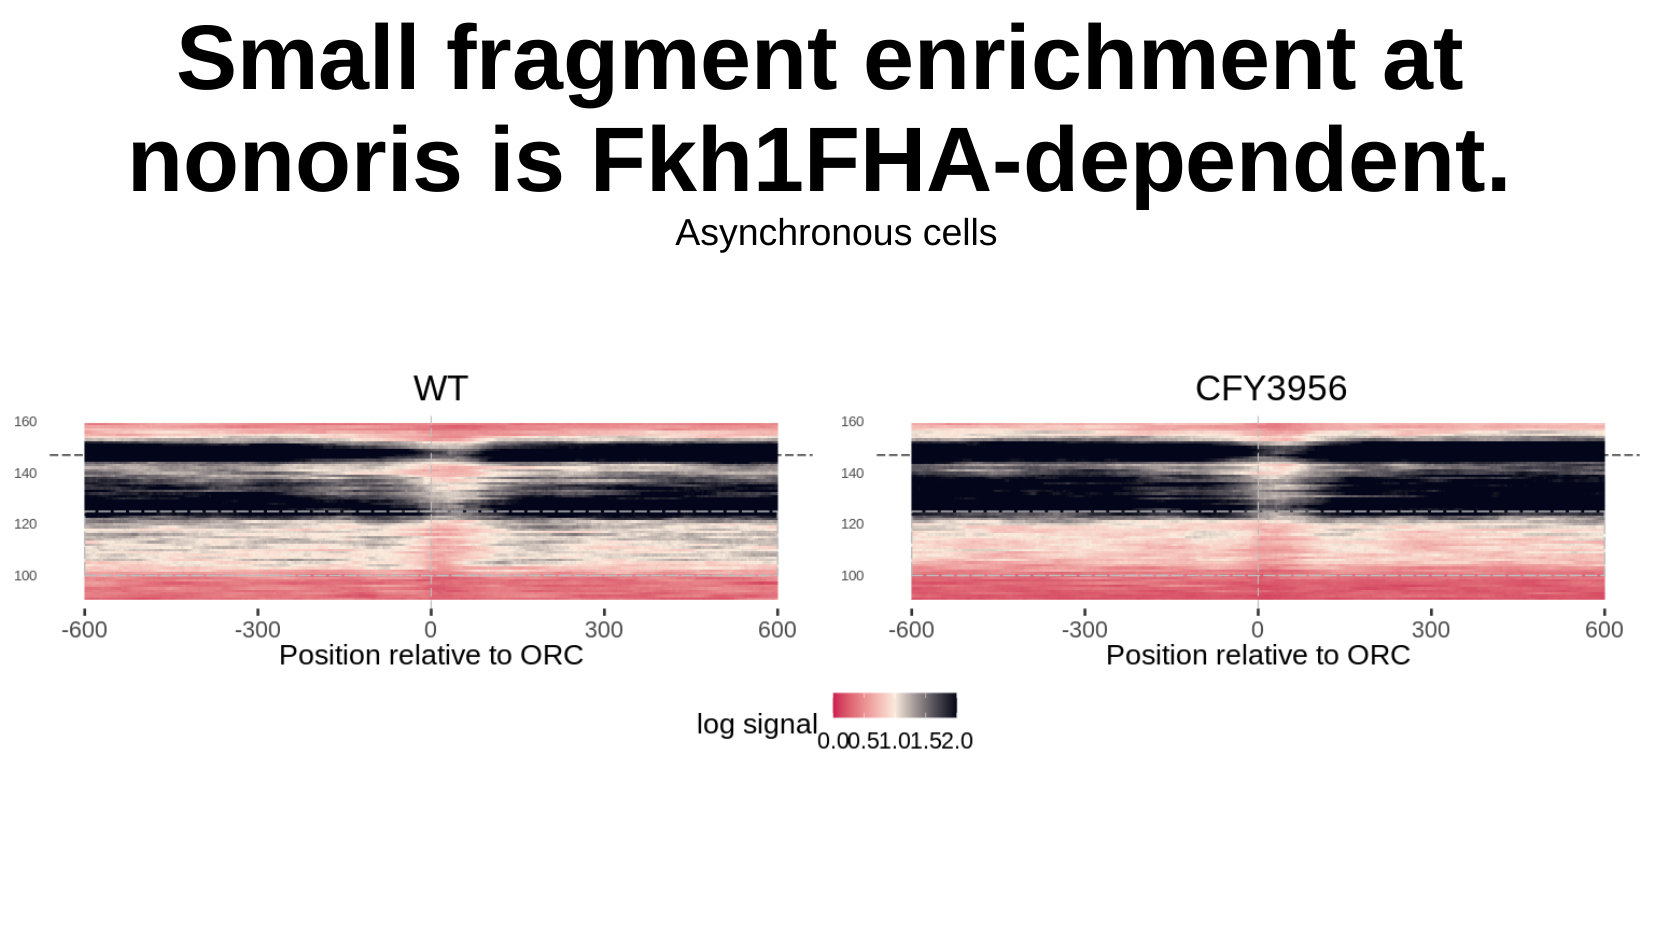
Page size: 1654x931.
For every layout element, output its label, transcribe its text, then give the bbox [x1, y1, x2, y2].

title Small fragment enrichment at nonoris is Fkh1FHA-dependent. [76, 6, 1565, 212]
picture [0, 354, 1654, 768]
text_box Asynchronous cells [660, 203, 1013, 261]
